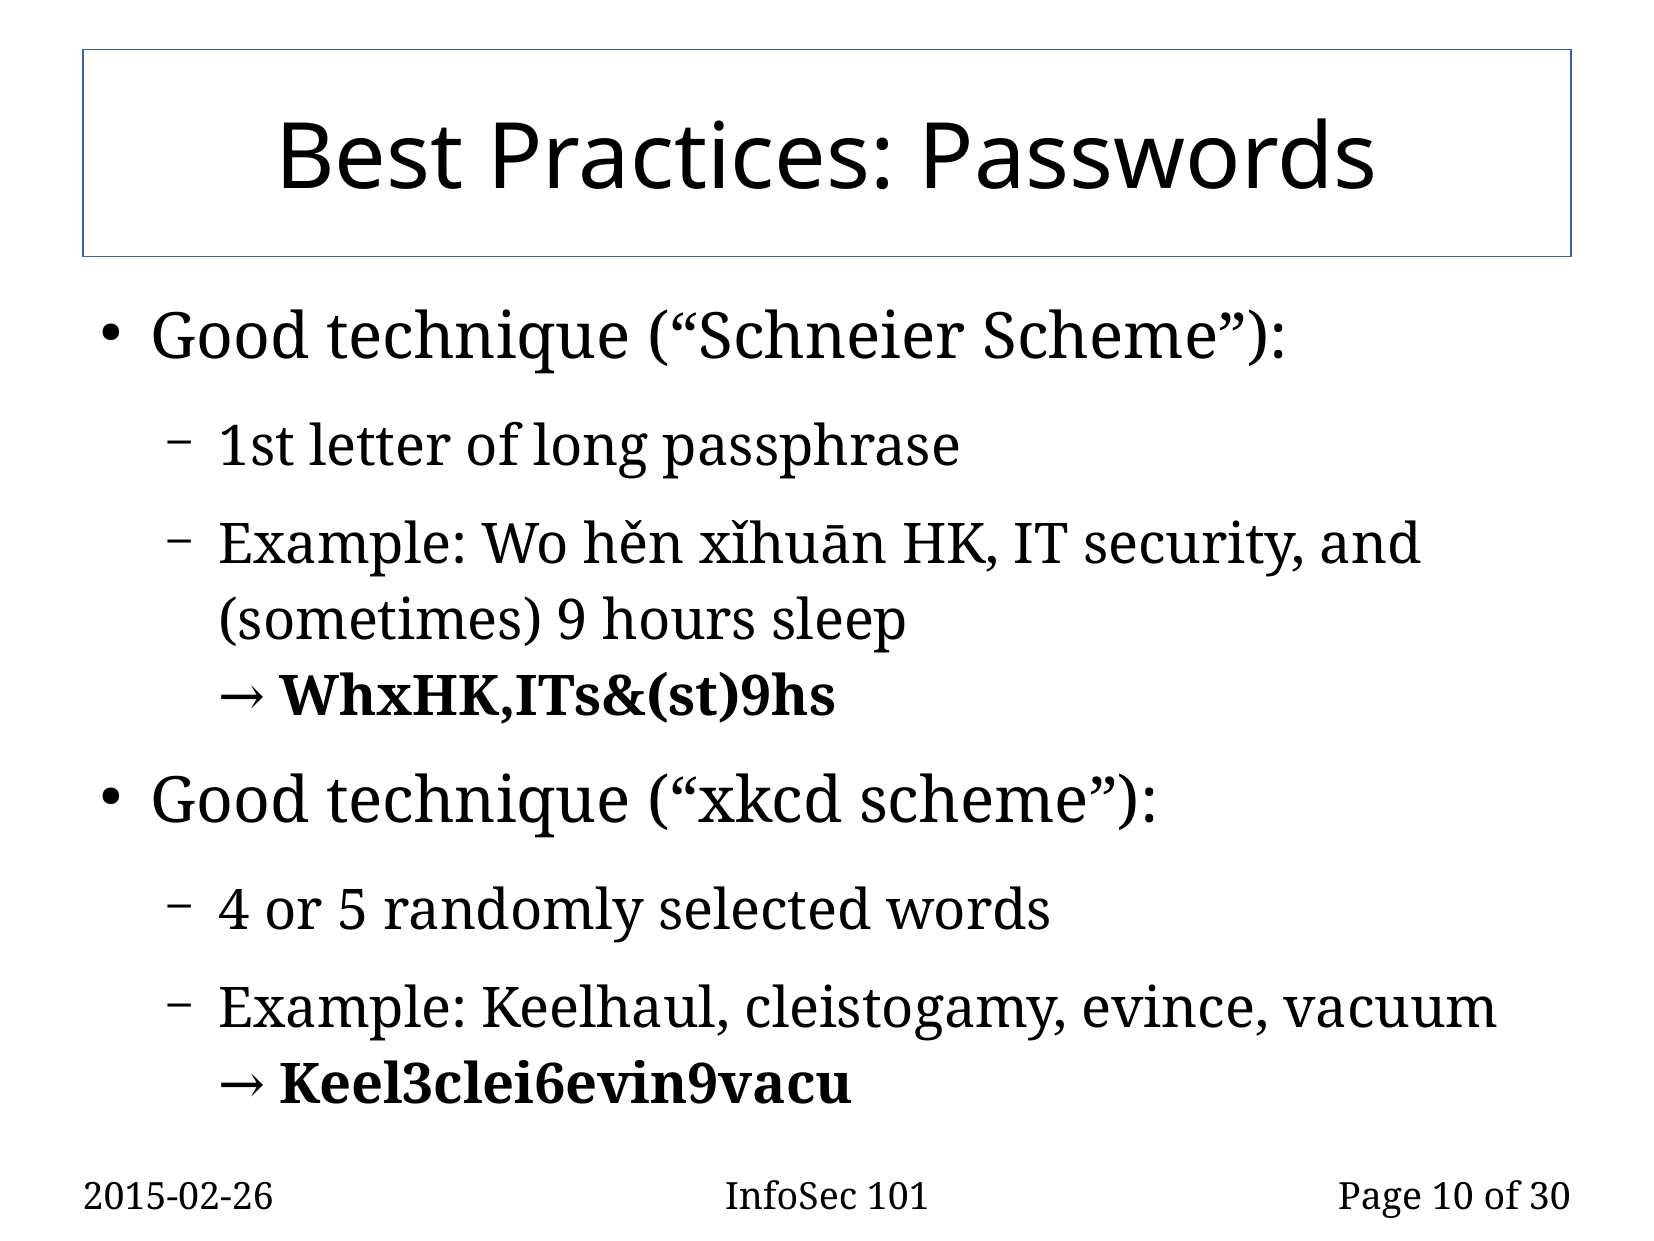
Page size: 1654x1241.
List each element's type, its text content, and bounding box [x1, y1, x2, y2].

list Good technique (“Schneier Scheme”): 1st letter of long passphrase Example: Wo hěn xǐhuān HK, IT security, and (sometimes) 9 hours sleep → WhxHK,ITs&(st)9hs Good technique (“xkcd scheme”): 4 or 5 randomly selected words Example: Keelhaul, cleistogamy, evince, vacuum → Keel3clei6evin9vacu [82, 290, 1571, 1126]
title Best Practices: Passwords [82, 49, 1571, 257]
